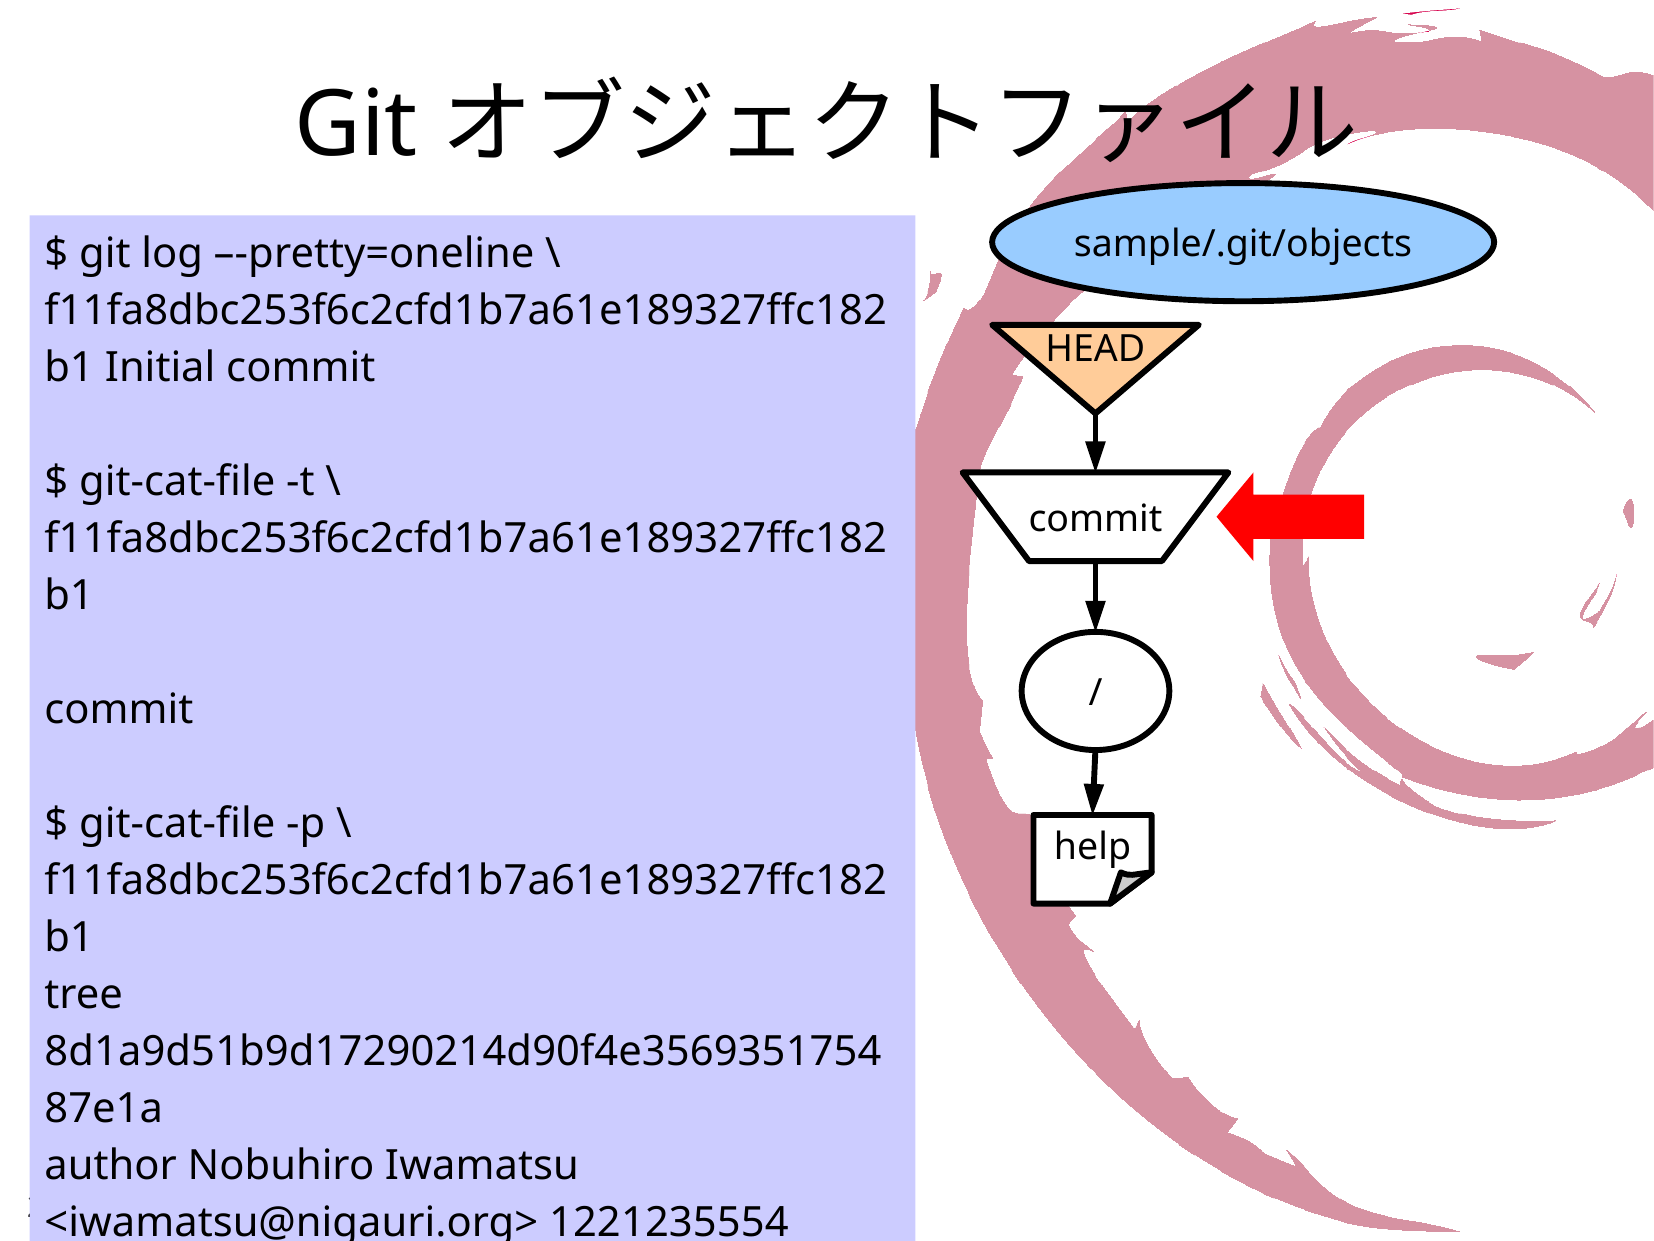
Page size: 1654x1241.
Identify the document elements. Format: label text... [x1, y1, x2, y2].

text_box / [1021, 631, 1170, 750]
text_box sample/.git/objects [992, 183, 1495, 302]
text_box $ git log –-pretty=oneline \ f11fa8dbc253f6c2cfd1b7a61e189327ffc182b1 Initial commit $ git-cat-file -t \ f11fa8dbc253f6c2cfd1b7a61e189327ffc182b1 commit $ git-cat-file -p \ f11fa8dbc253f6c2cfd1b7a61e189327ffc182b1 tree 8d1a9d51b9d17290214d90f4e356935175487e1a author Nobuhiro Iwamatsu <iwamatsu@nigauri.org> 1221235554 +0900 ......... [29, 215, 916, 1152]
text_box commit [962, 472, 1229, 562]
title Git オブジェクトファイル [276, 49, 1378, 257]
text_box [1216, 472, 1365, 562]
text_box HEAD [992, 324, 1199, 413]
text_box help [1033, 814, 1152, 904]
picture [886, 0, 1654, 1241]
